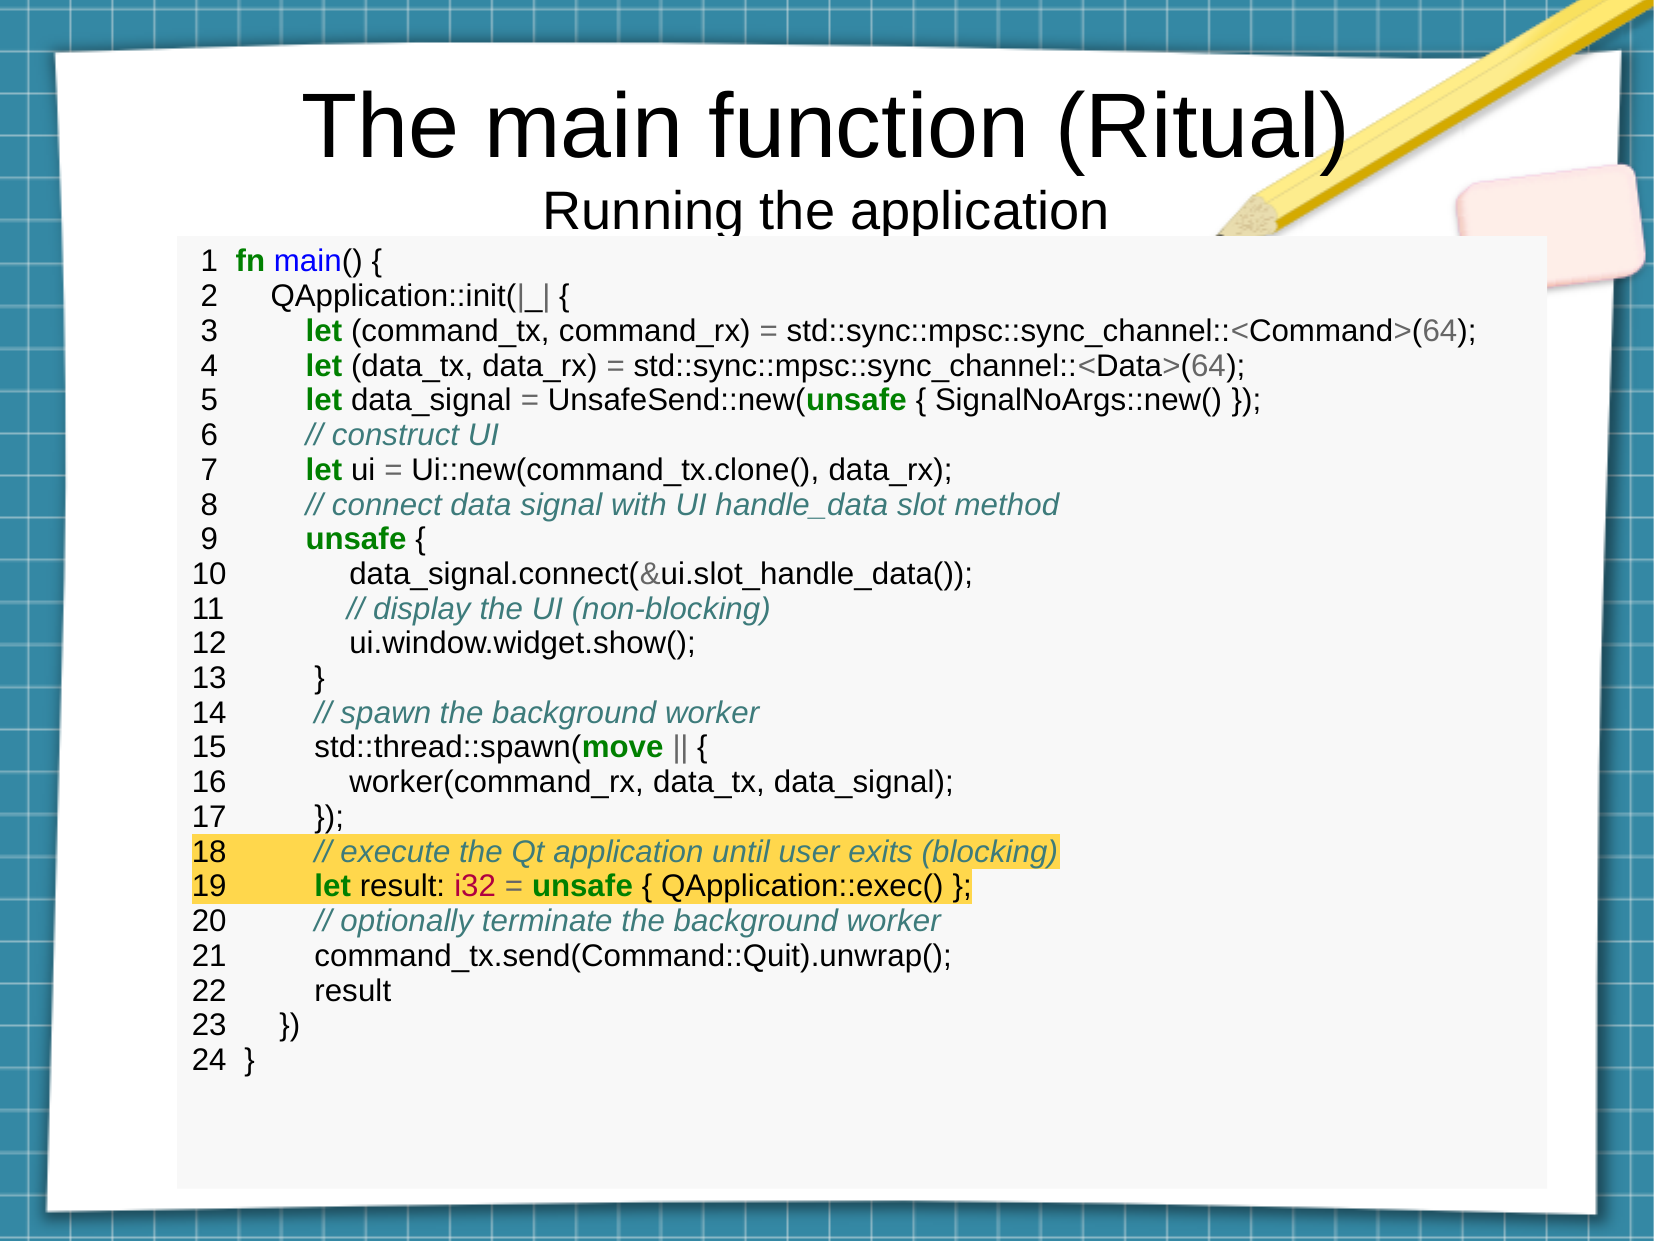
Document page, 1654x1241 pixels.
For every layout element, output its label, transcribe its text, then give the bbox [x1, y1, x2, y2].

picture [0, 0, 1654, 1241]
text_box 1 fn main() { 2 QApplication::init(|_| { 3 let (command_tx, command_rx) = std::sync::mpsc::sync_channel::<Command>(64); 4 let (data_tx, data_rx) = std::sync::mpsc::sync_channel::<Data>(64); 5 let data_signal = UnsafeSend::new(unsafe { SignalNoArgs::new() }); 6 // construct UI 7 let ui = Ui::new(command_tx.clone(), data_rx); 8 // connect data signal with UI handle_data slot method 9 unsafe { 10 data_signal.connect(&ui.slot_handle_data()); 11 // display the UI (non-blocking) 12 ui.window.widget.show(); 13 } 14 // spawn the background worker 15 std::thread::spawn(move || { 16 worker(command_rx, data_tx, data_signal); 17 }); 18 // execute the Qt application until user exits (blocking) 19 let result: i32 = unsafe { QApplication::exec() }; 20 // optionally terminate the background worker 21 command_tx.send(Command::Quit).unwrap(); 22 result 23 }) 24 } [177, 236, 1548, 1189]
text_box The main function (Ritual) Running the application [82, 49, 1571, 257]
